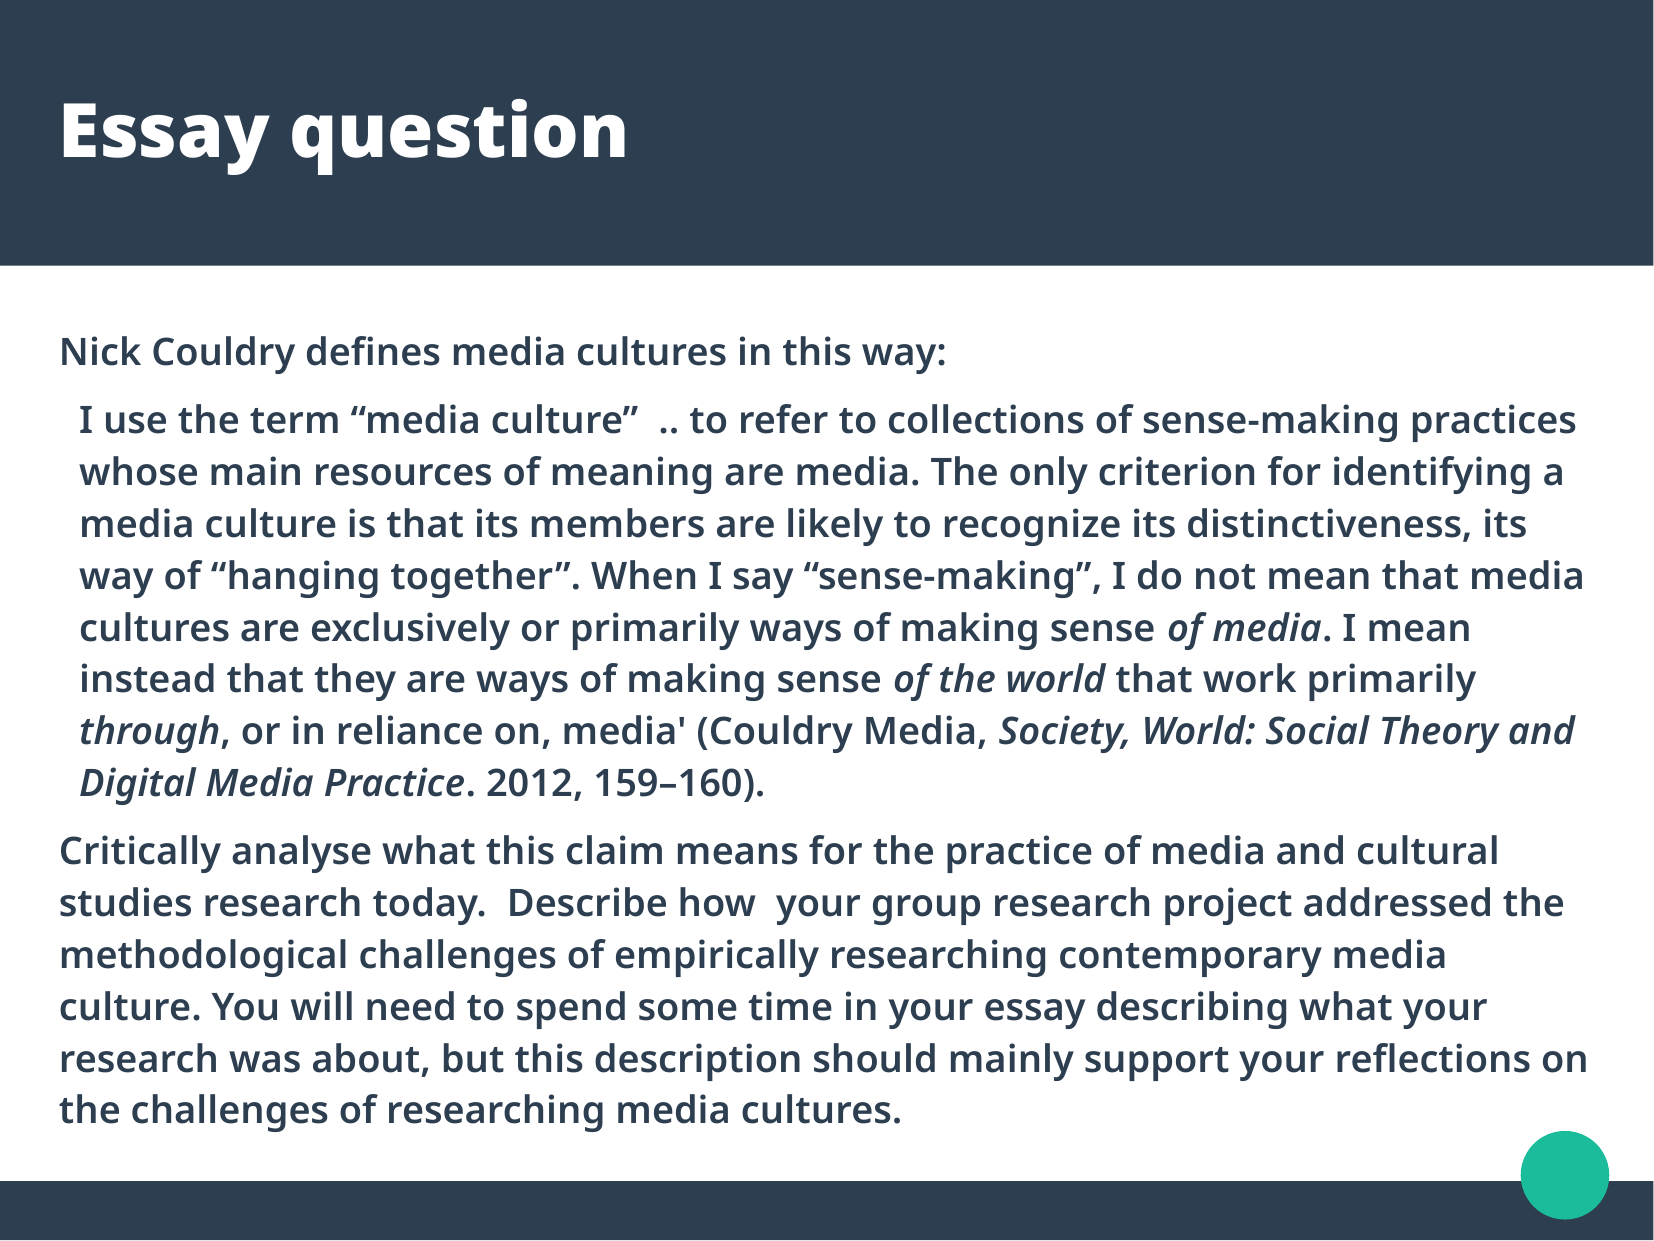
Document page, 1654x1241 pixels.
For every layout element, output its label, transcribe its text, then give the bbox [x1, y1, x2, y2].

title Essay question [59, 49, 1595, 207]
list Nick Couldry defines media cultures in this way: I use the term “media culture” .. to refer to collections of sense-making practices whose main resources of meaning are media. The only criterion for identifying a media culture is that its members are likely to recognize its distinctiveness, its way of “hanging together”. When I say “sense-making”, I do not mean that media cultures are exclusively or primarily ways of making sense of media. I mean instead that they are ways of making sense of the world that work primarily through, or in reliance on, media' (Couldry Media, Society, World: Social Theory and Digital Media Practice. 2012, 159–160). Critically analyse what this claim means for the practice of media and cultural studies research today. Describe how your group research project addressed the methodological challenges of empirically researching contemporary media culture. You will need to spend some time in your essay describing what your research was about, but this description should mainly support your reflections on the challenges of researching media cultures. [59, 324, 1595, 1152]
